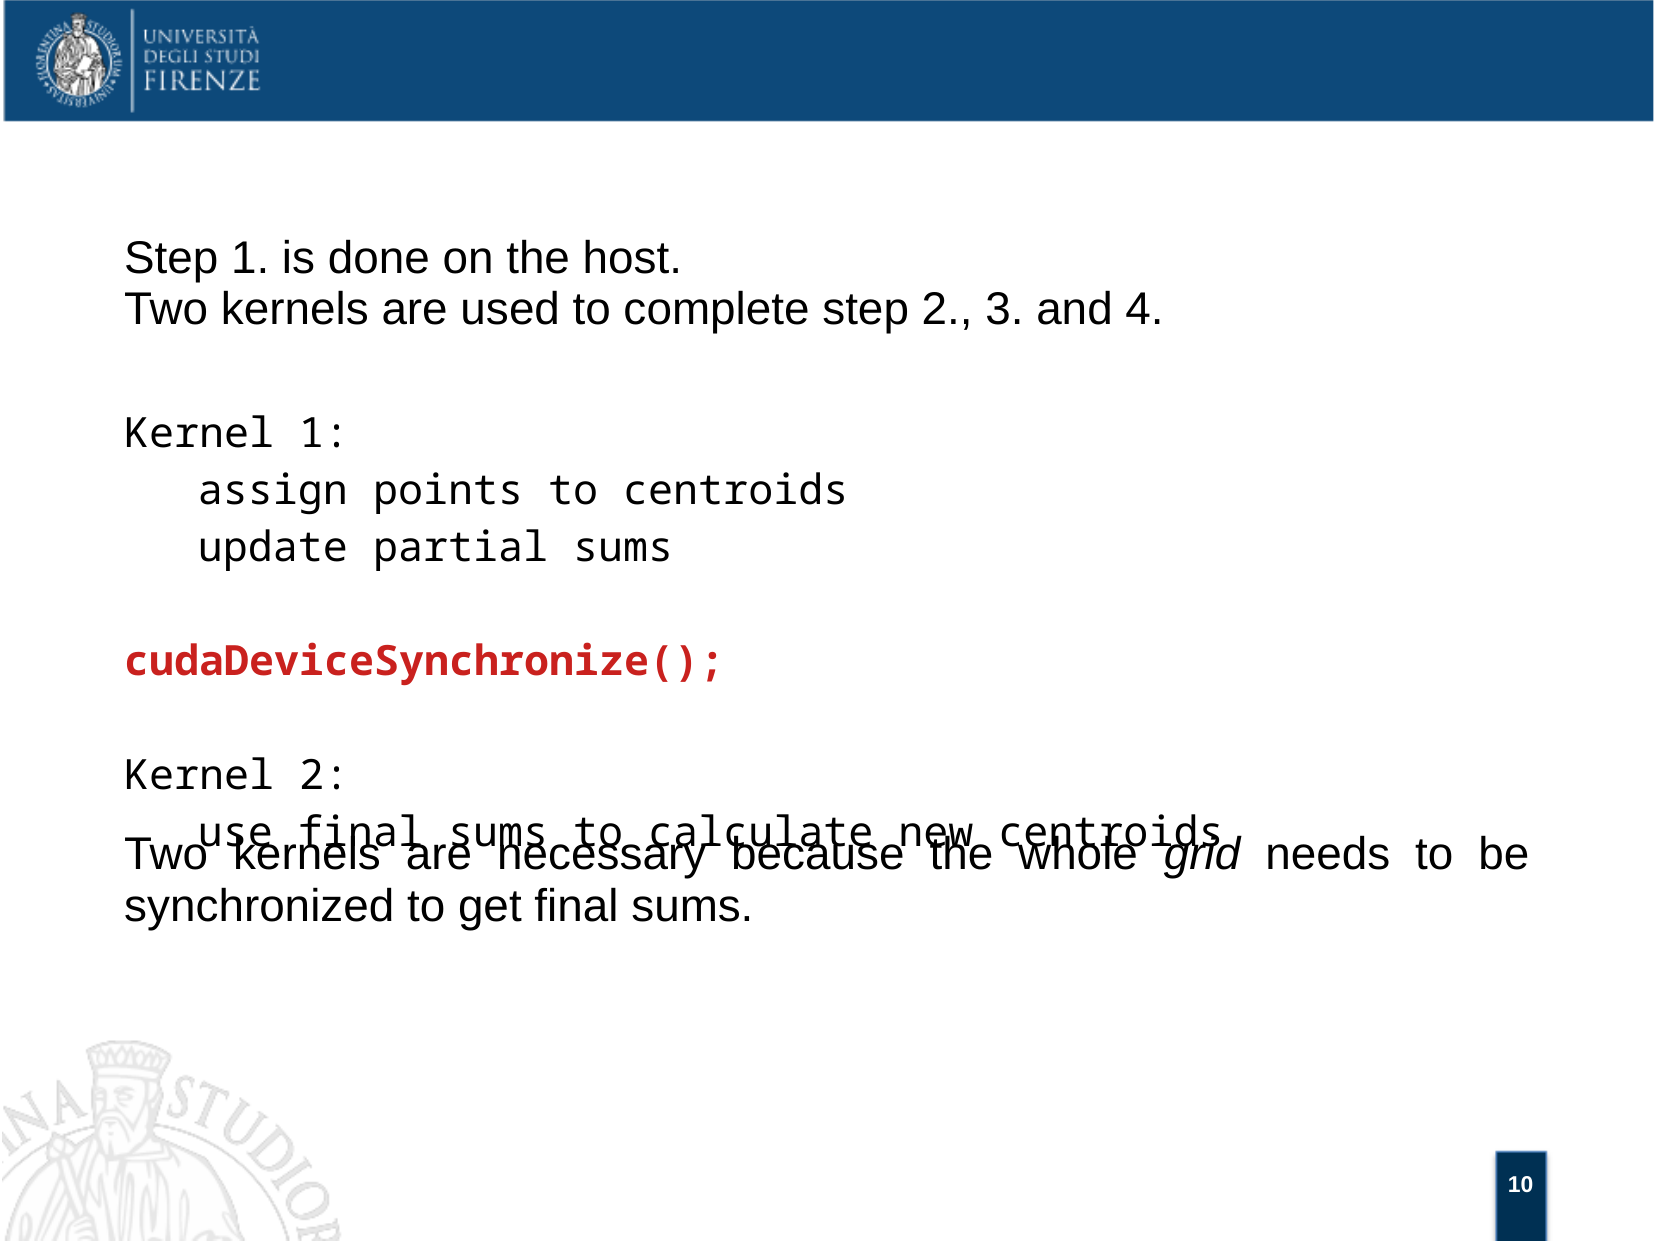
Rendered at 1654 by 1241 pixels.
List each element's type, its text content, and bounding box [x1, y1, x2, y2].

text_box Step 1. is done on the host. Two kernels are used to complete step 2., 3. and 4. [124, 231, 1530, 335]
text_box 10 [1505, 1160, 1536, 1208]
text_box Kernel 1: assign points to centroids update partial sums cudaDeviceSynchronize(); Kernel 2: use final sums to calculate new centroids [124, 402, 1530, 738]
picture [2, 0, 1654, 1241]
text_box Two kernels are necessary because the whole grid needs to be synchronized to get final sums. [124, 828, 1530, 931]
